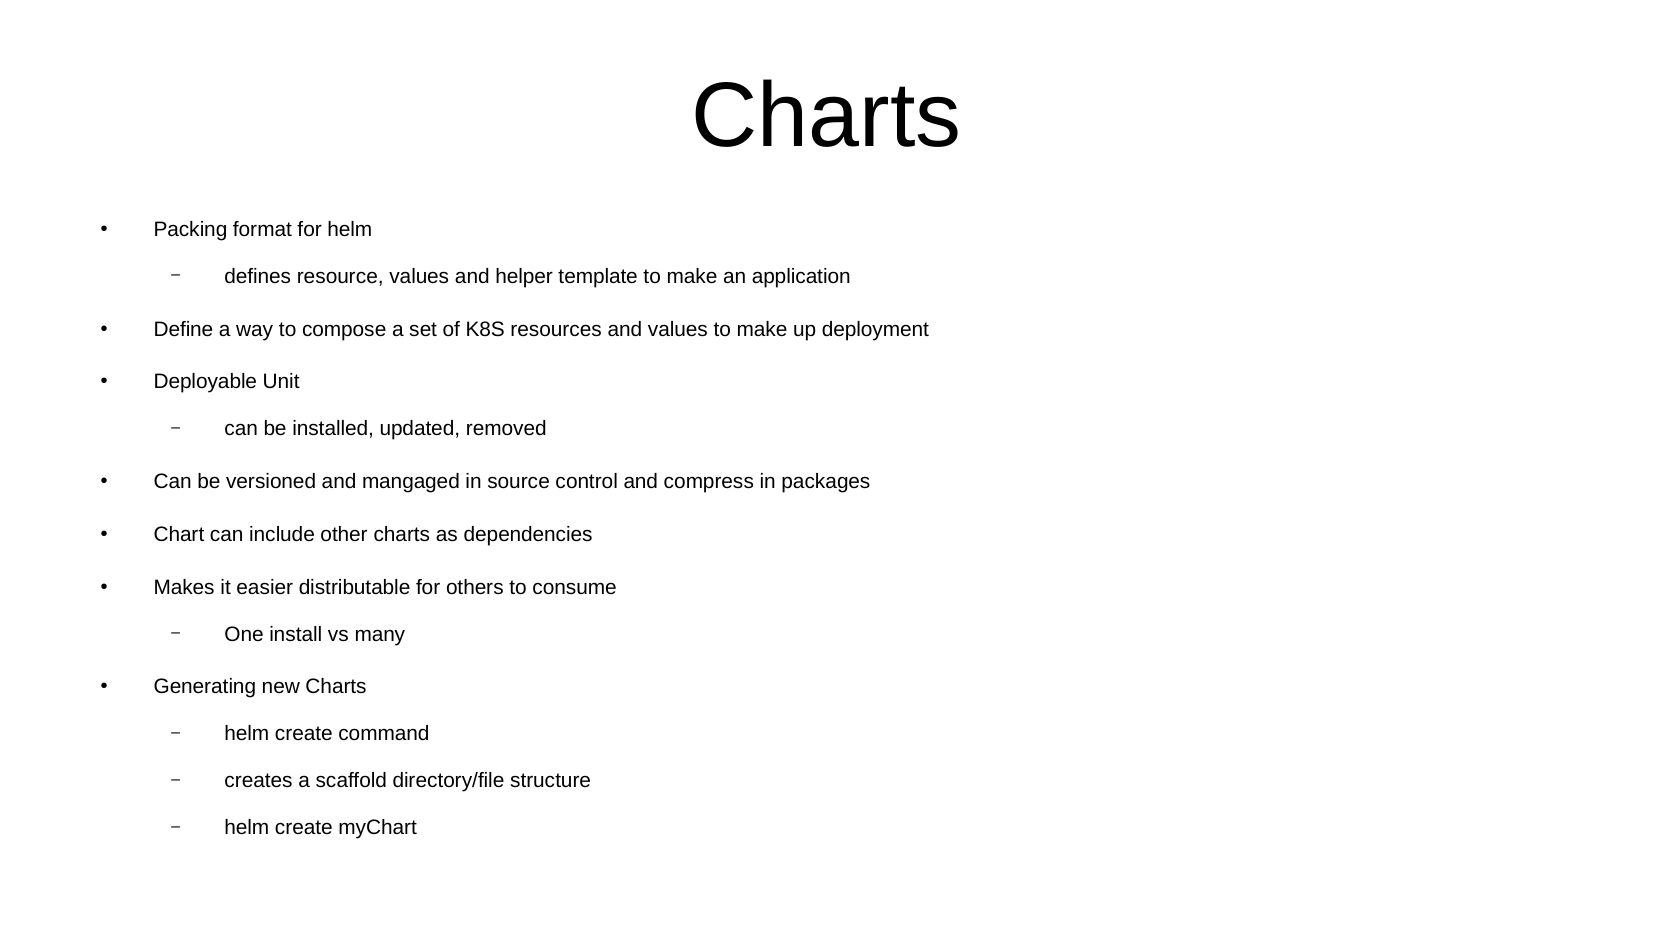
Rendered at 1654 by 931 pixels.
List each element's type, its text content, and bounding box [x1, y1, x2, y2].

list Packing format for helm defines resource, values and helper template to make an application Define a way to compose a set of K8S resources and values to make up deployment Deployable Unit can be installed, updated, removed Can be versioned and mangaged in source control and compress in packages Chart can include other charts as dependencies Makes it easier distributable for others to consume One install vs many Generating new Charts helm create command creates a scaffold directory/file structure helm create myChart [82, 217, 1636, 916]
title Charts [82, 37, 1571, 193]
